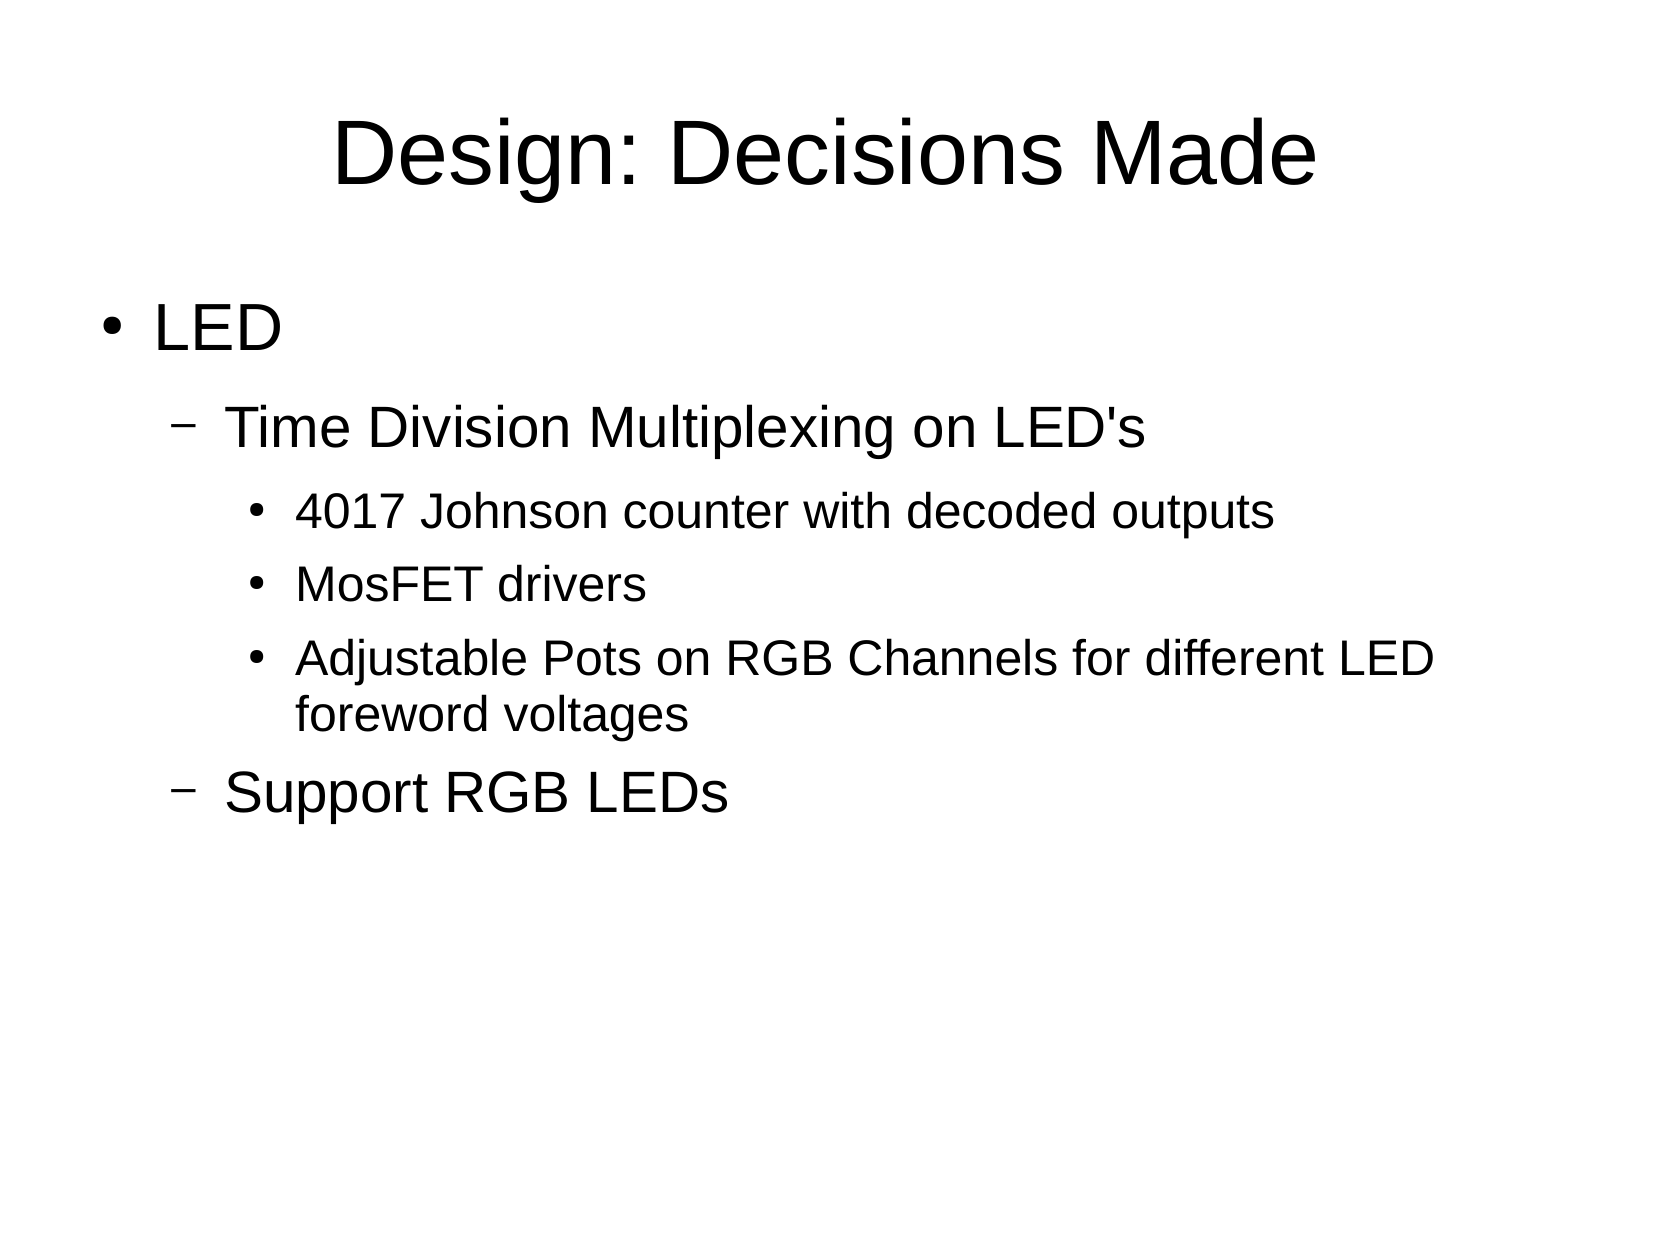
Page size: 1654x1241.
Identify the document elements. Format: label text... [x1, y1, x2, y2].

list LED Time Division Multiplexing on LED's 4017 Johnson counter with decoded outputs MosFET drivers Adjustable Pots on RGB Channels for different LED foreword voltages Support RGB LEDs [82, 290, 1538, 1012]
title Design: Decisions Made [82, 49, 1571, 257]
